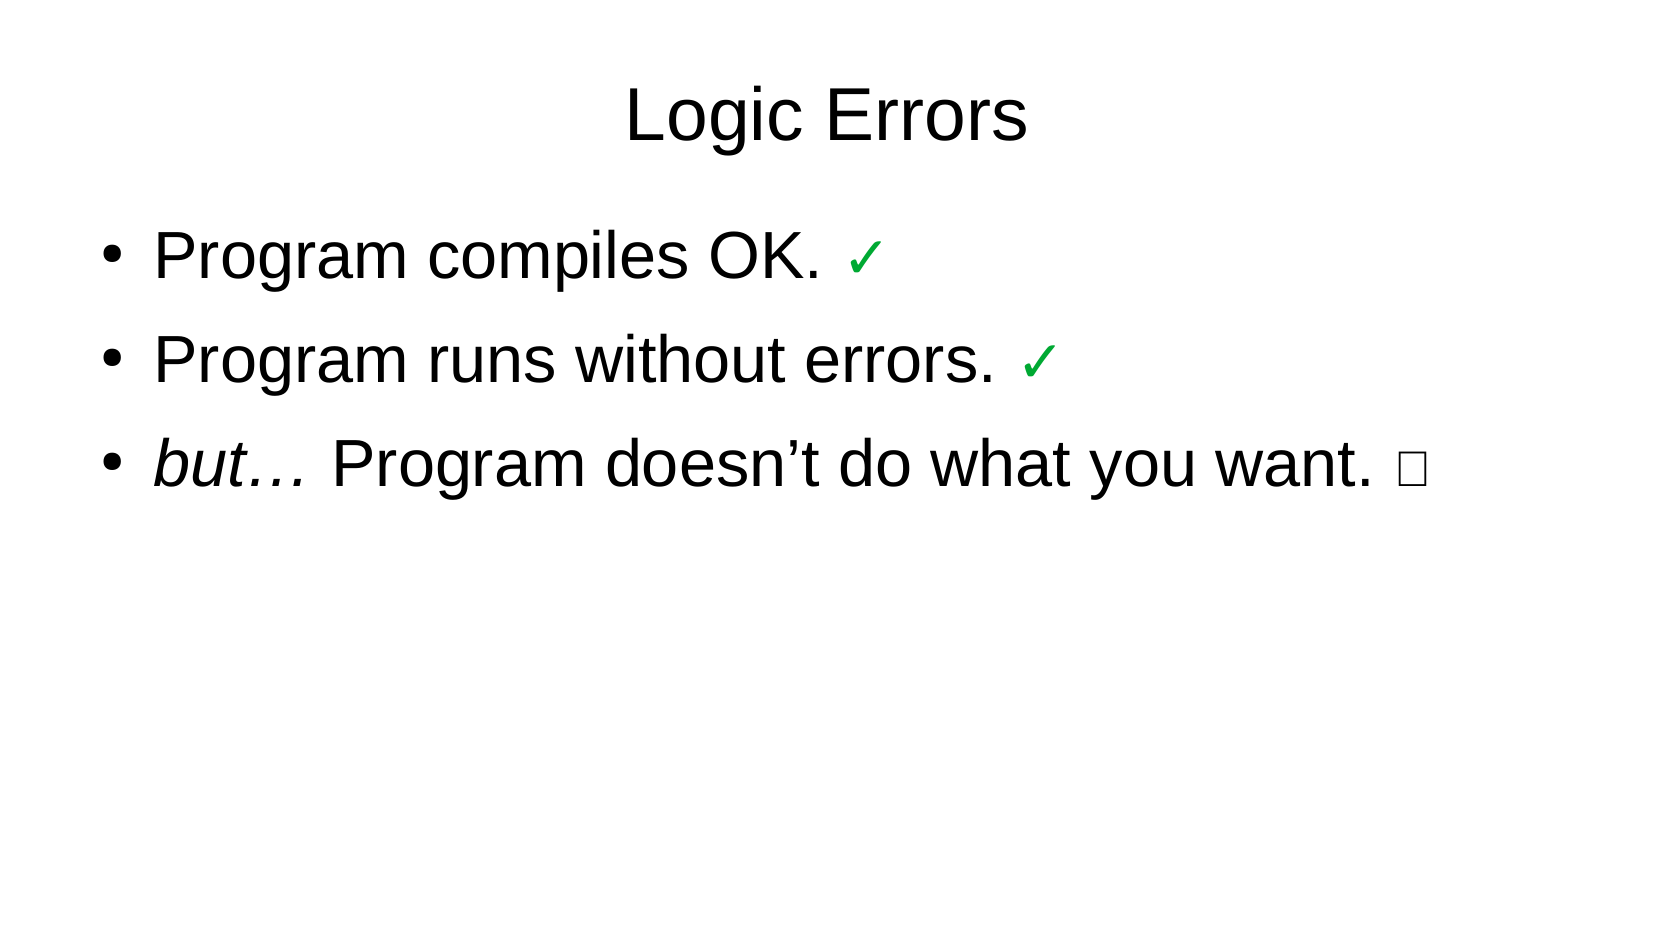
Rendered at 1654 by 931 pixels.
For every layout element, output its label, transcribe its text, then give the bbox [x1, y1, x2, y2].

list Program compiles OK. ✓ Program runs without errors. ✓ but… Program doesn’t do what you want. 🚫 [82, 217, 1571, 758]
title Logic Errors [82, 37, 1571, 193]
